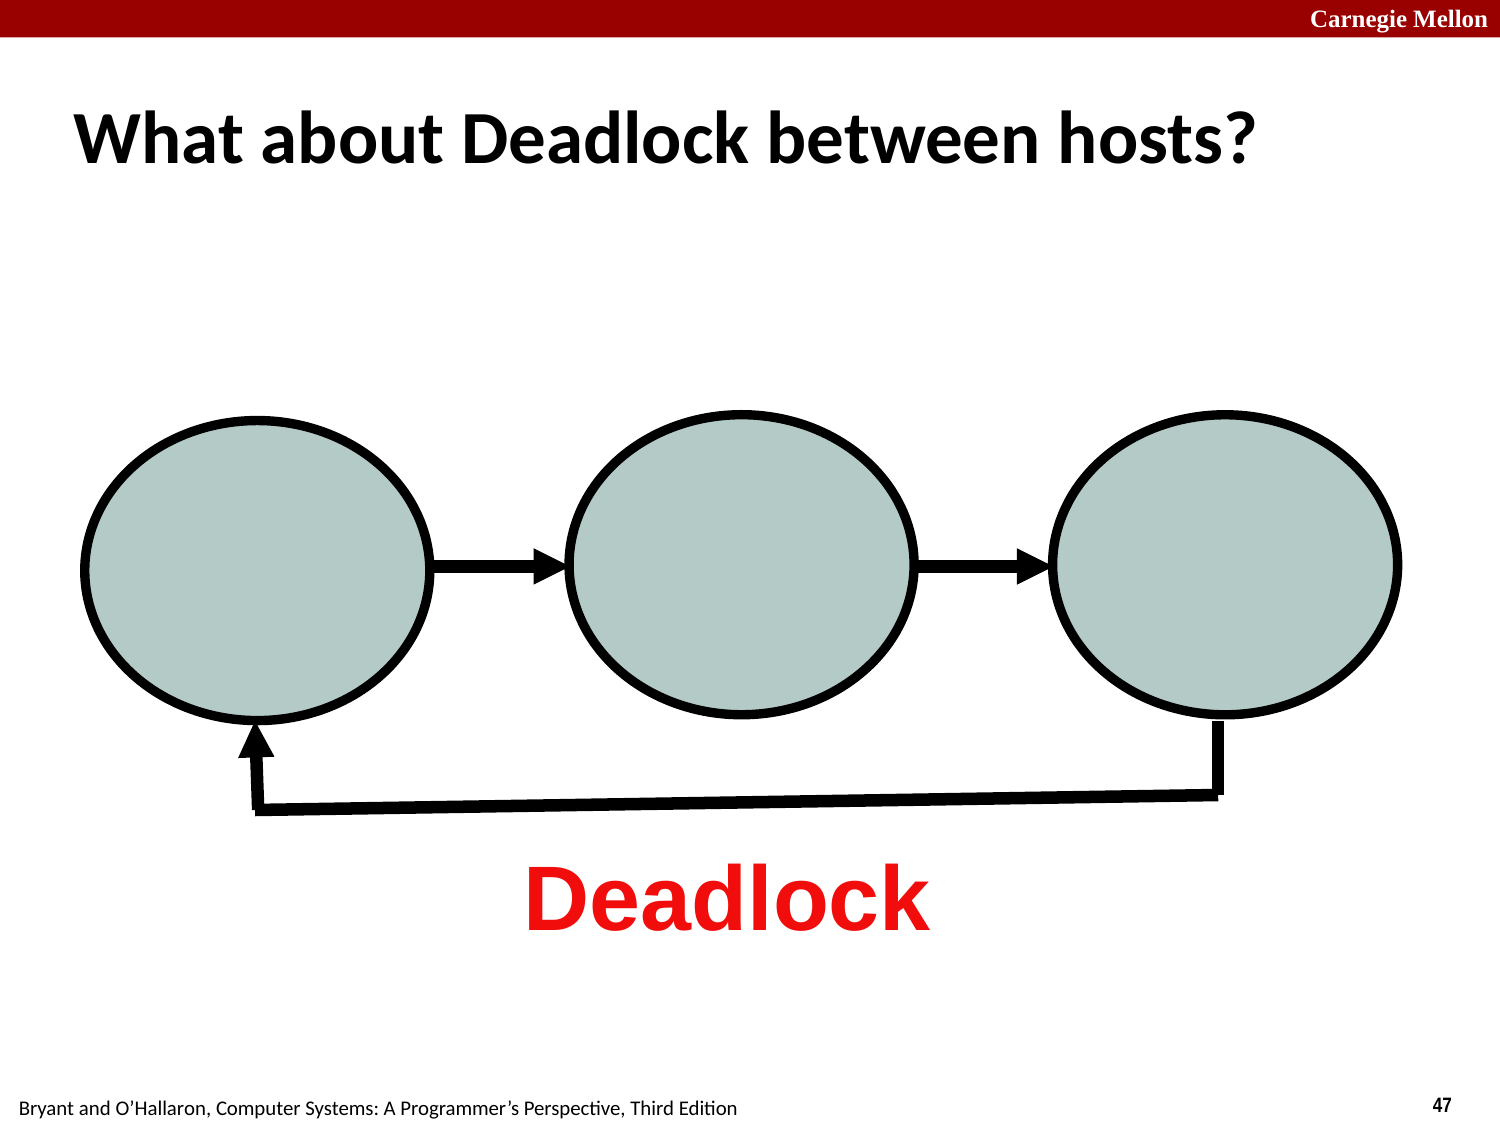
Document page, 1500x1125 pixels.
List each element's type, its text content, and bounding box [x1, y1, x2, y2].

text_box [569, 414, 915, 715]
text_box [84, 420, 430, 721]
title What about Deadlock between hosts? [58, 71, 1304, 197]
text_box [1052, 414, 1398, 715]
text_box Deadlock [420, 840, 1036, 958]
